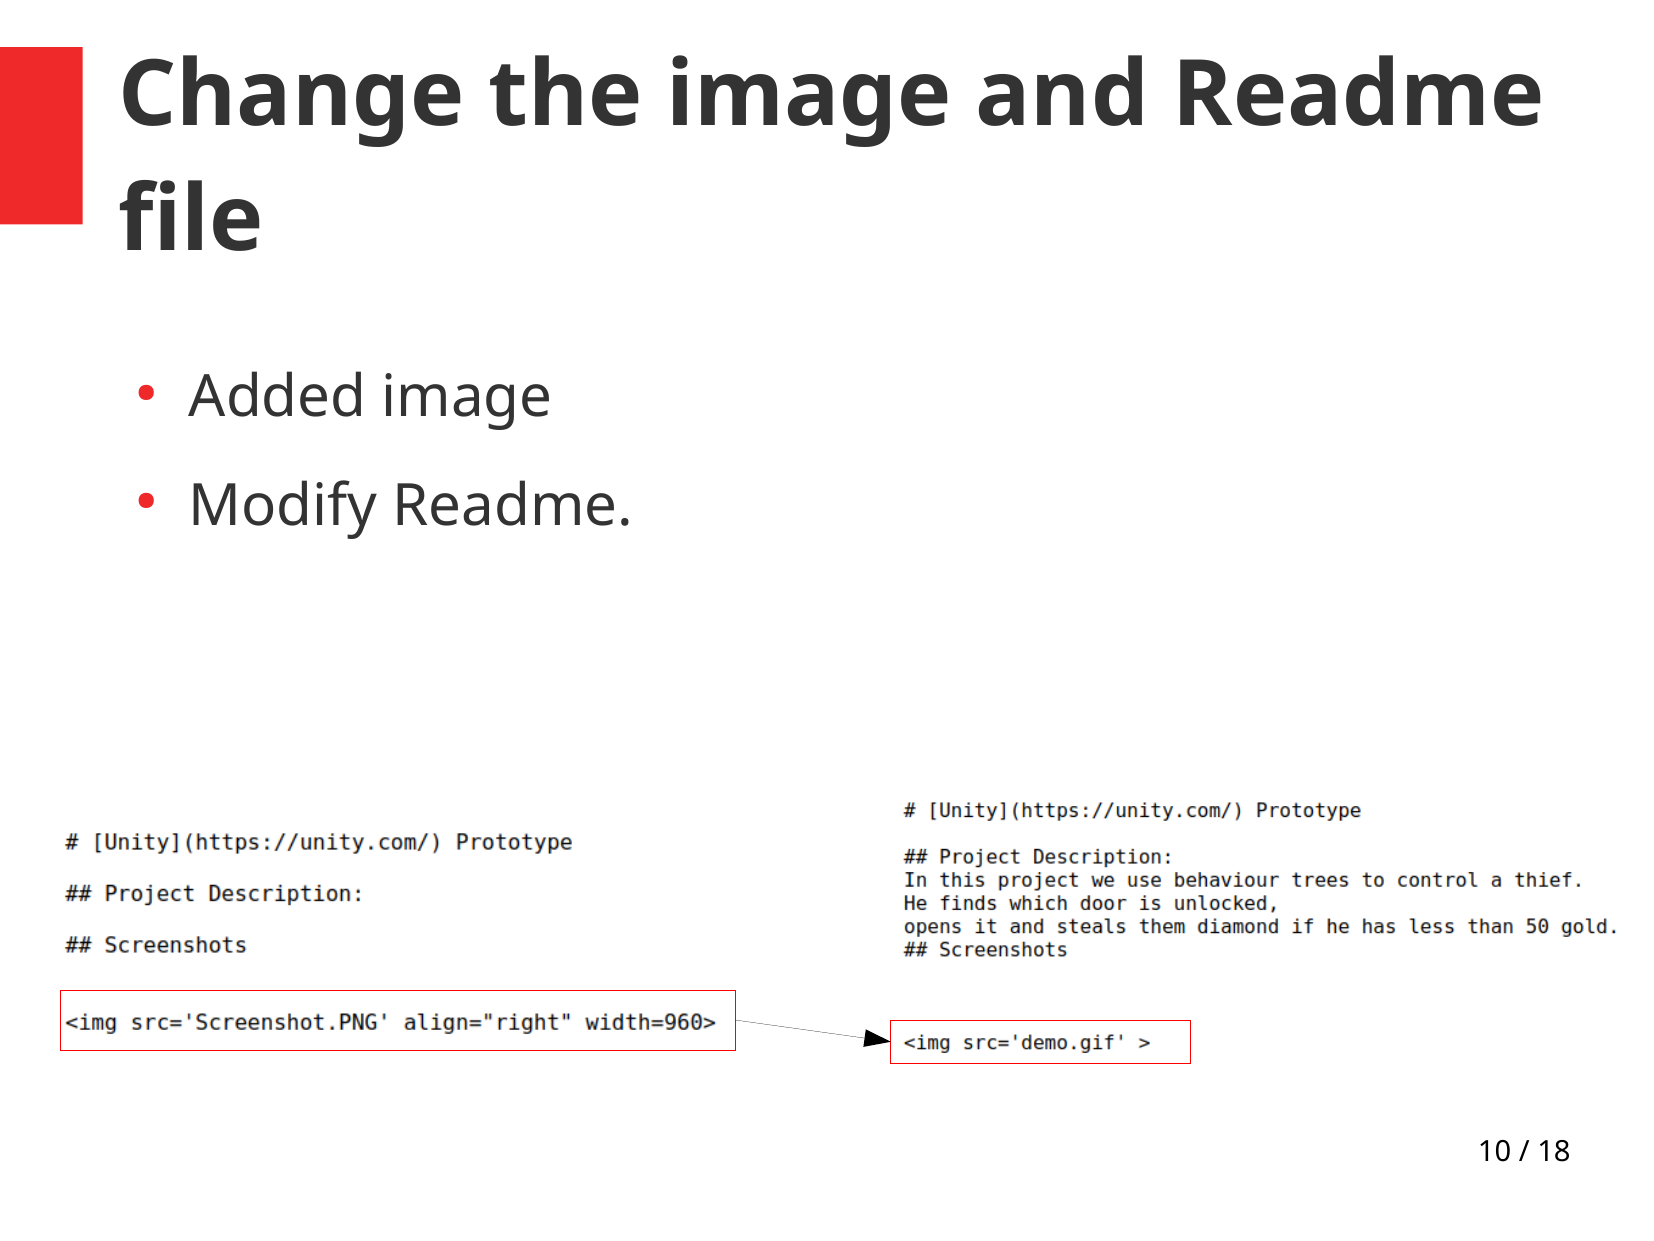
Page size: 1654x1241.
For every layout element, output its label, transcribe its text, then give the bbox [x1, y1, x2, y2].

list Added image Modify Readme. [750, 1023, 1536, 1074]
picture [60, 1021, 750, 1096]
picture [60, 825, 750, 1021]
picture [899, 795, 1636, 1064]
title Change the image and Readme file [118, 27, 1571, 278]
list Added image Modify Readme. [118, 354, 1536, 1040]
picture [899, 1021, 1190, 1063]
picture [61, 991, 735, 1050]
